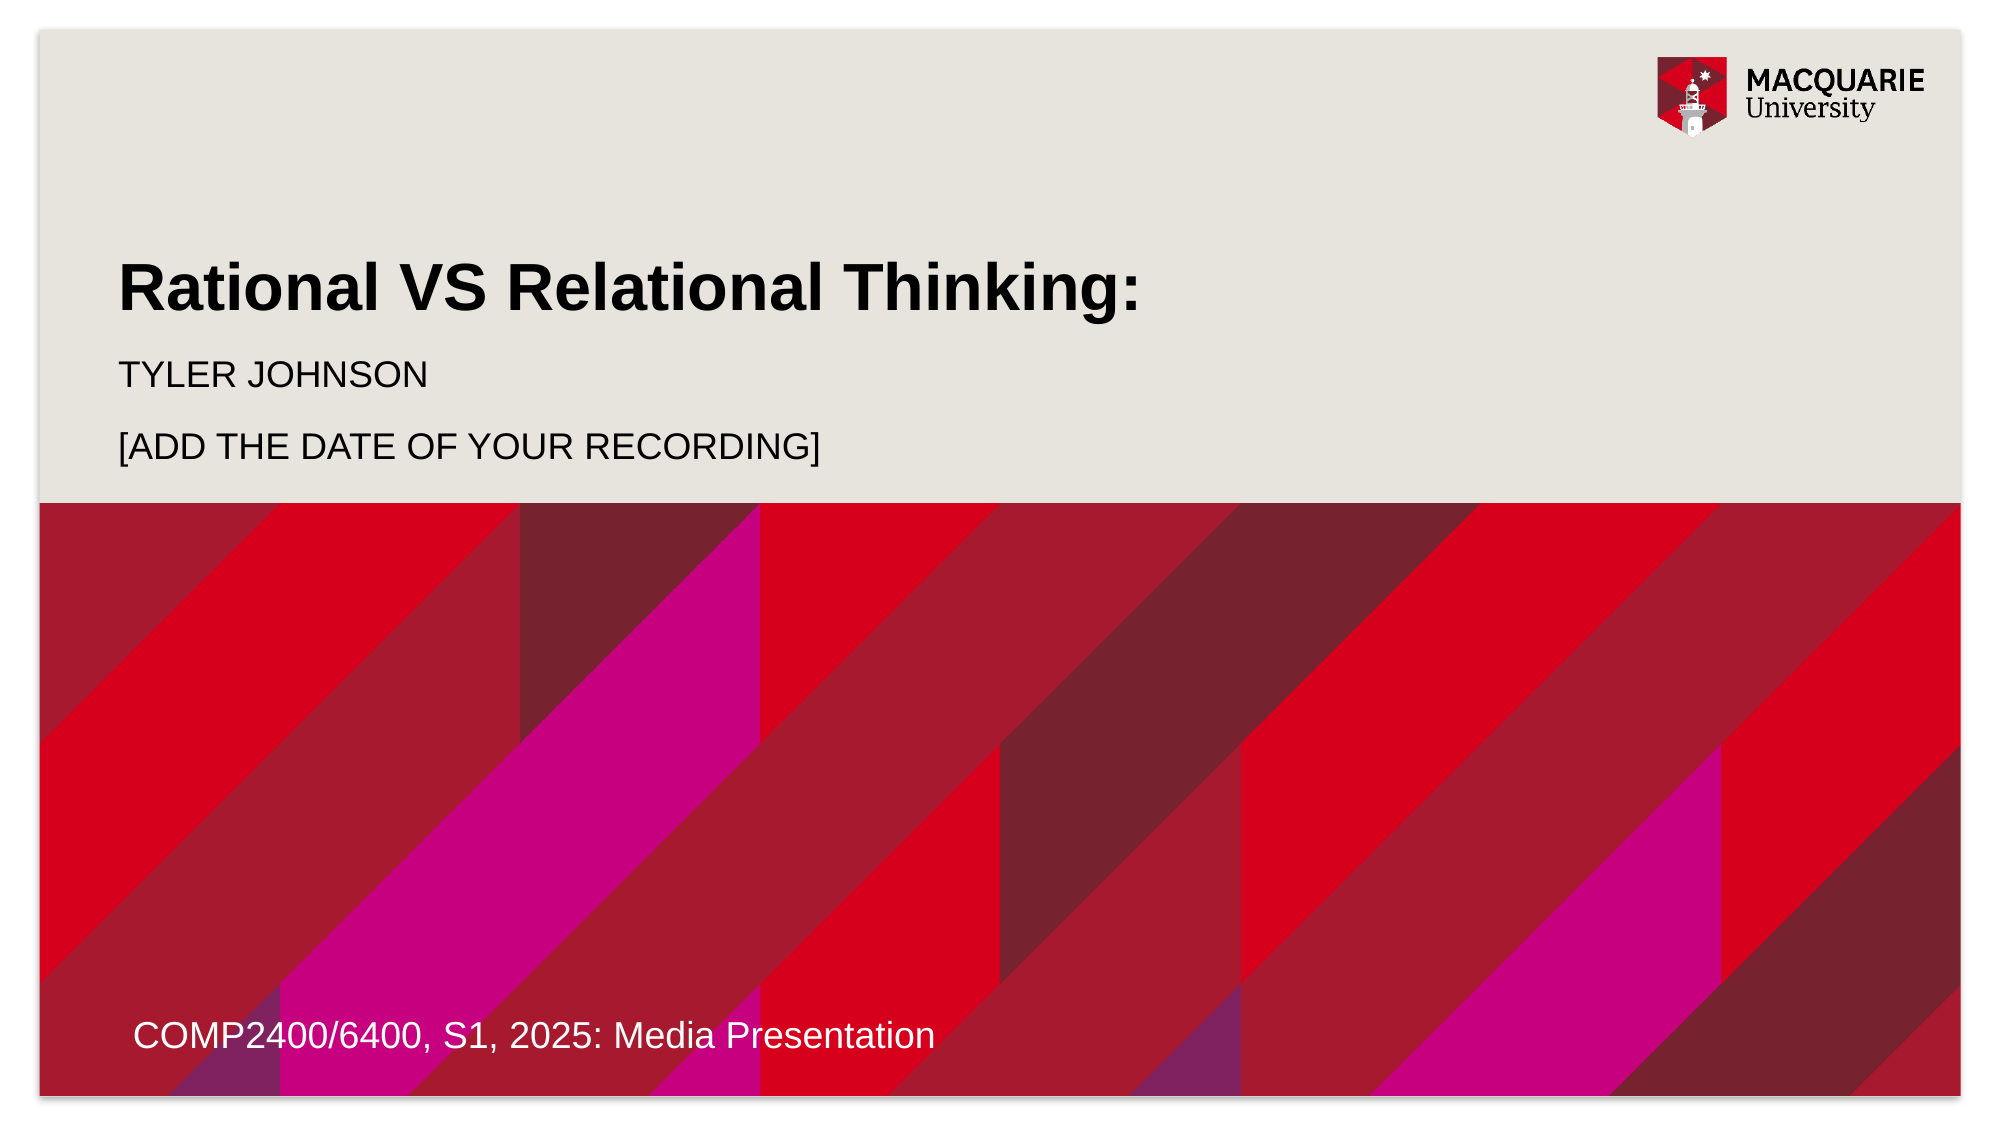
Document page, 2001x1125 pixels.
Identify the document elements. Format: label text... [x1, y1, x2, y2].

picture [1623, 29, 1958, 155]
title Rational VS Relational Thinking: [118, 243, 1520, 350]
picture [39, 503, 1961, 1096]
text_box COMP2400/6400, S1, 2025: Media Presentation [118, 1003, 1214, 1068]
text_box [Add the Date of your Recording] [118, 422, 1520, 467]
list Tyler Johnson [118, 350, 1520, 395]
